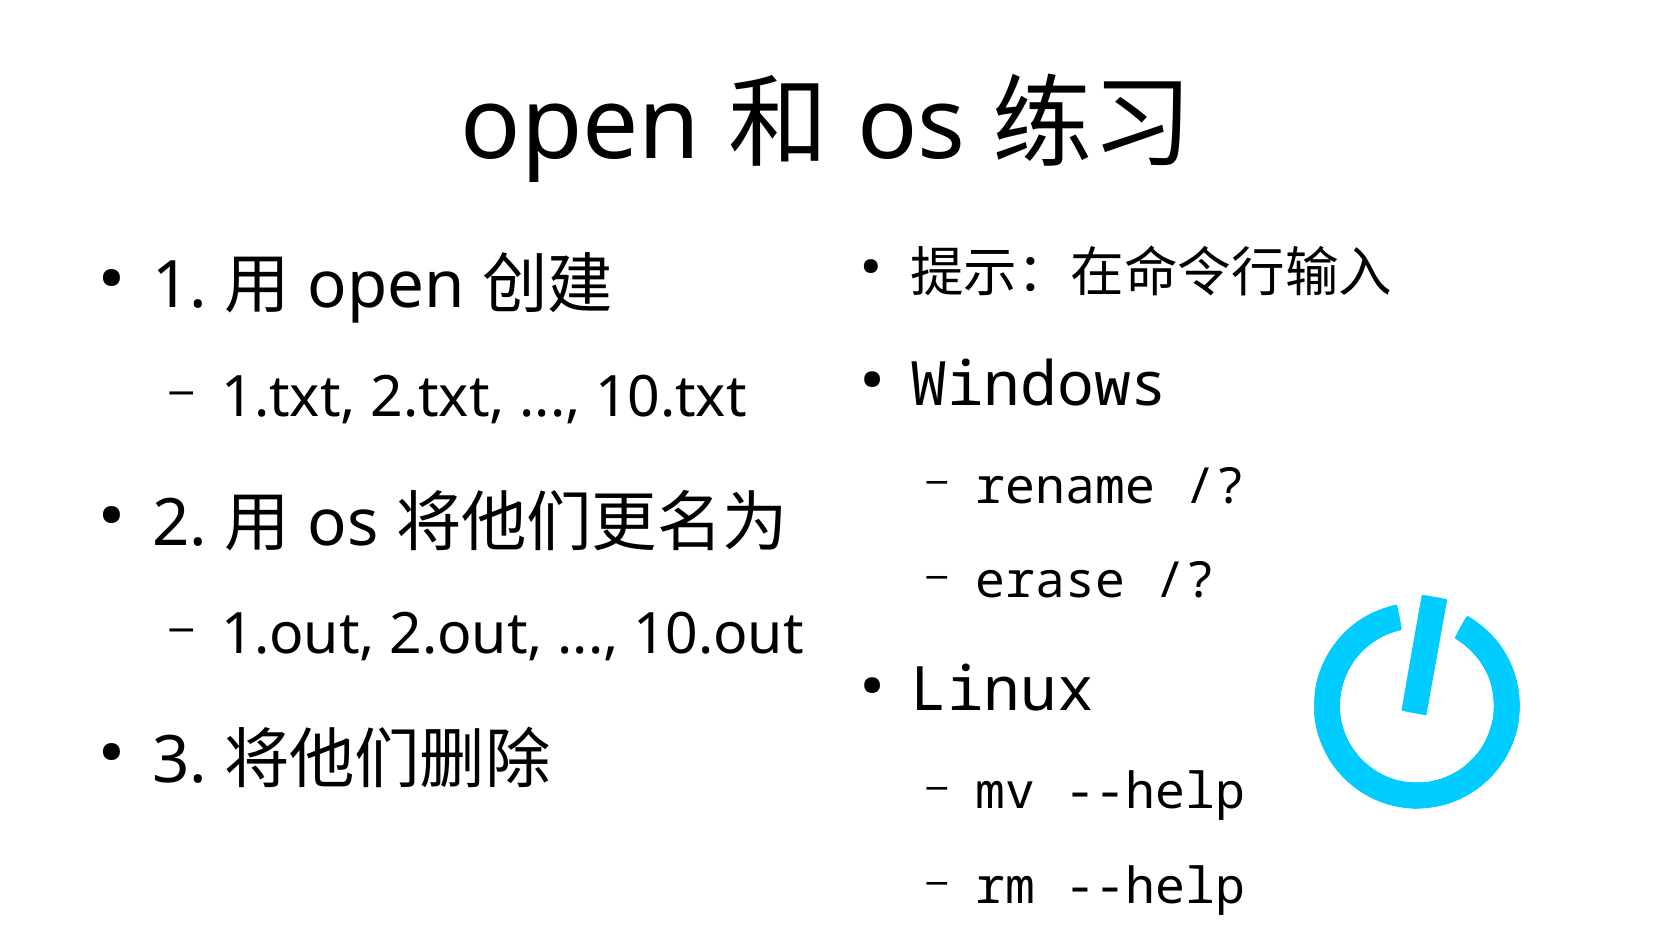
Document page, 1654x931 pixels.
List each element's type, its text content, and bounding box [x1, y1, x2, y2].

list 提示：在命令行输入 Windows rename /? erase /? Linux mv --help rm --help [845, 217, 1572, 922]
title open和os练习 [82, 37, 1571, 193]
list 1.用open创建 1.txt, 2.txt, ..., 10.txt 2.用os将他们更名为 1.out, 2.out, ..., 10.out 3.将他们删除 [82, 217, 809, 898]
